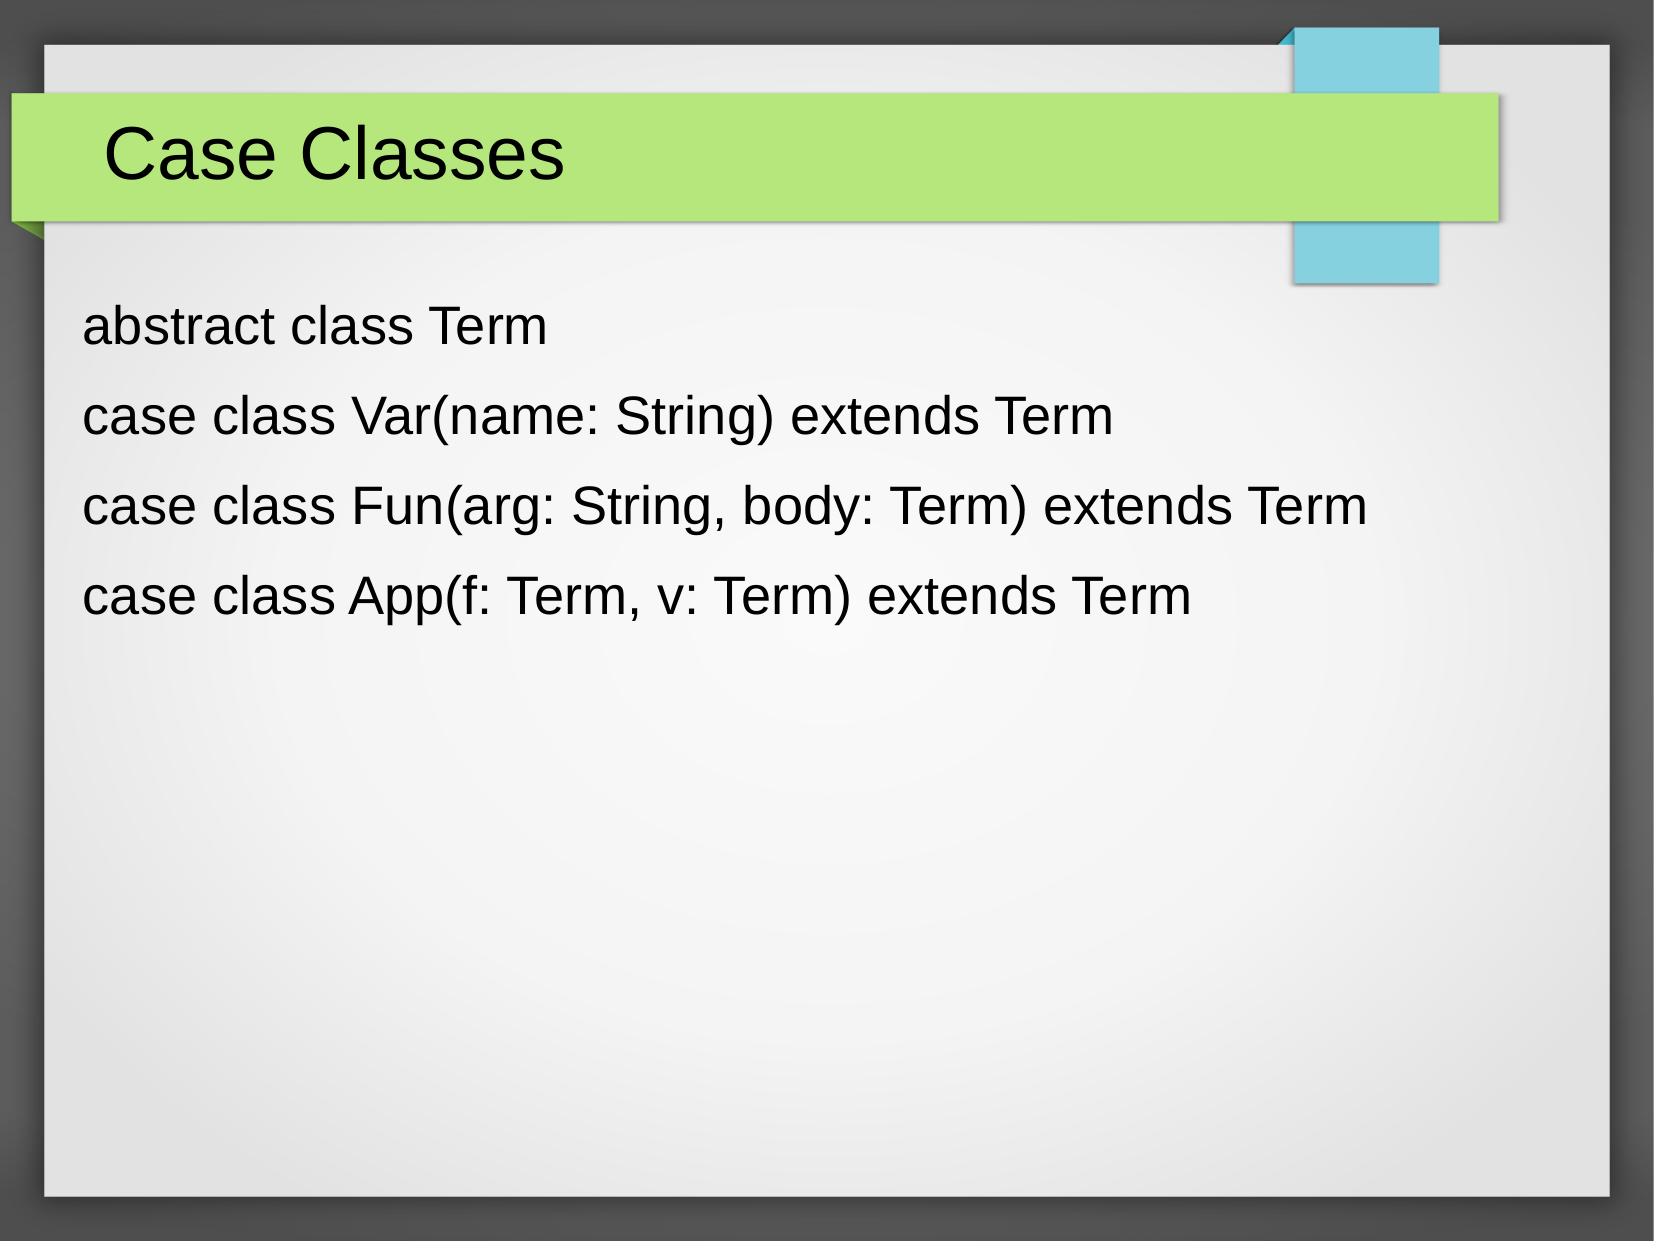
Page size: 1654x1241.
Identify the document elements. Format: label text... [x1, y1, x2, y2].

picture [0, 0, 1654, 1241]
list abstract class Term case class Var(name: String) extends Term case class Fun(arg: String, body: Term) extends Term case class App(f: Term, v: Term) extends Term [82, 295, 1571, 1015]
title Case Classes [82, 94, 1264, 213]
